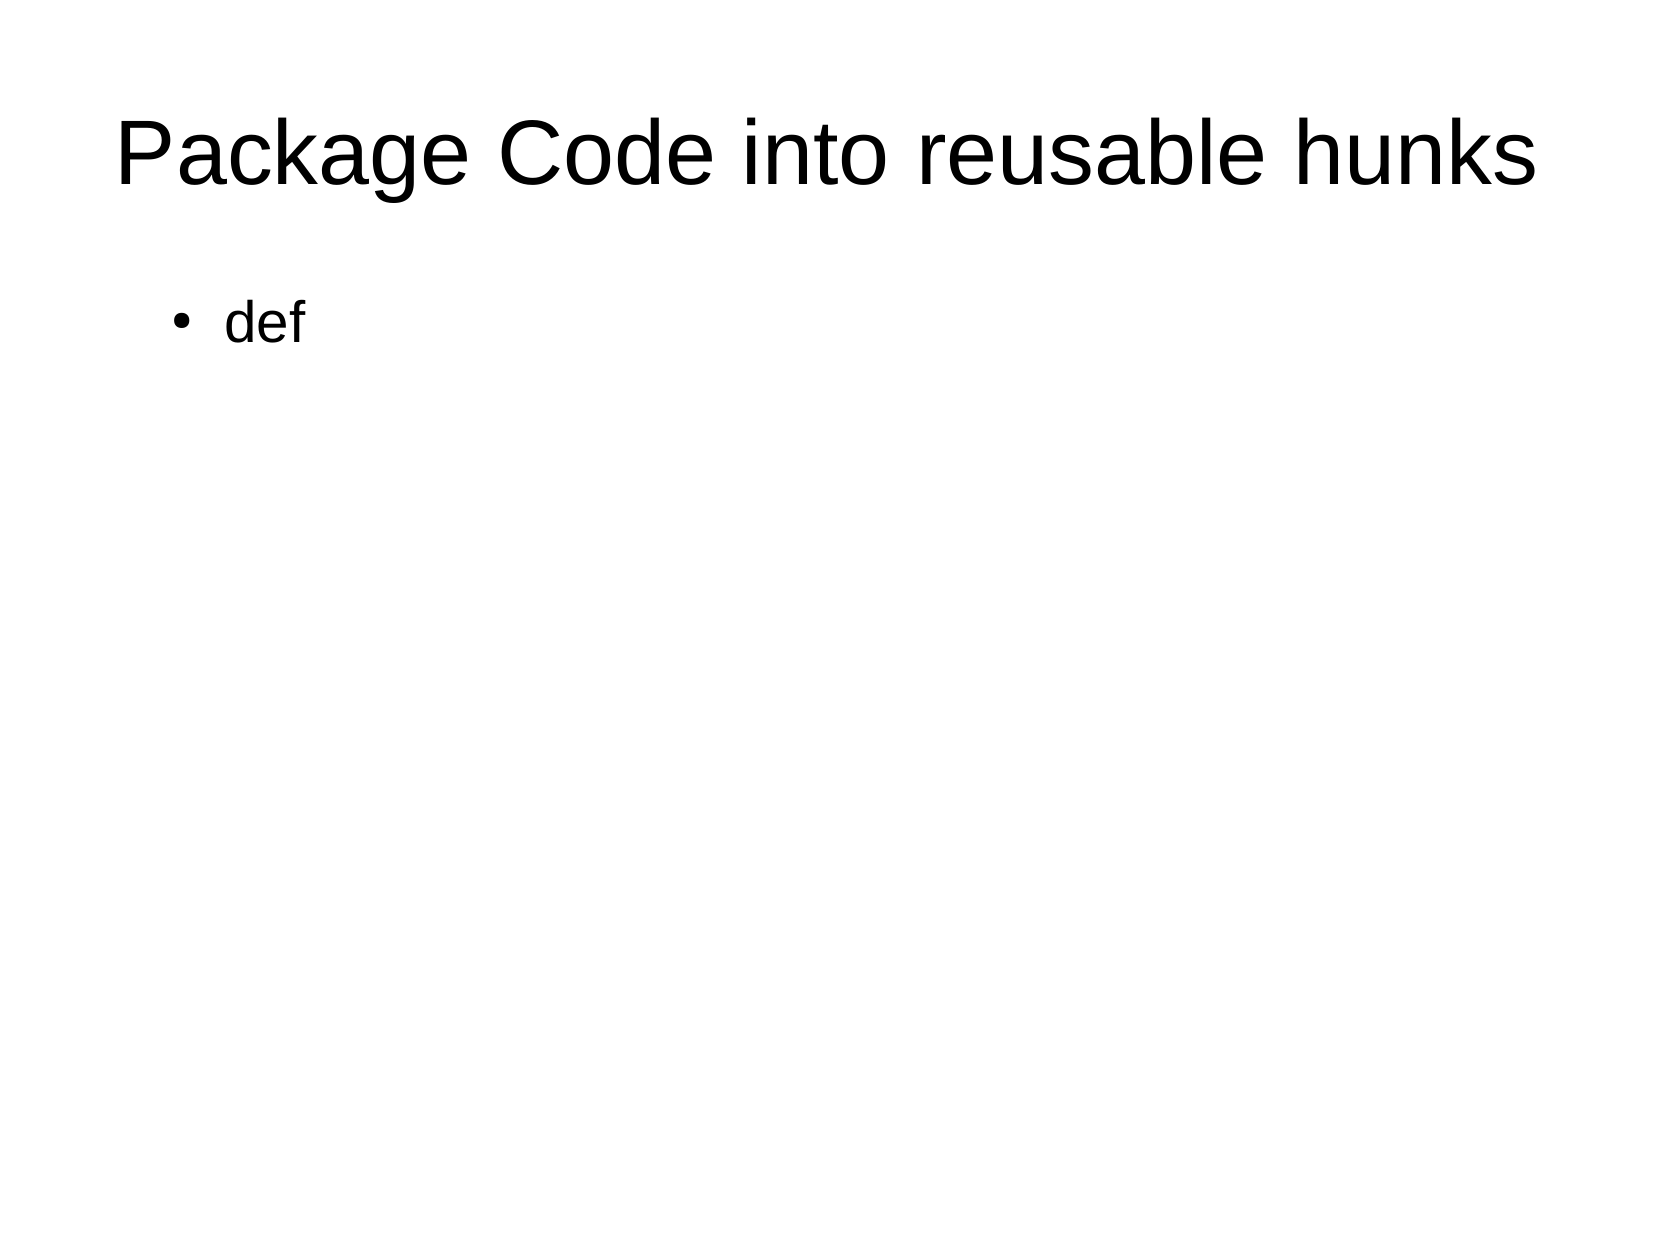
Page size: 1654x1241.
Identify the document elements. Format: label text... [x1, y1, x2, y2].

list def [82, 290, 1571, 1109]
title Package Code into reusable hunks [82, 49, 1571, 257]
